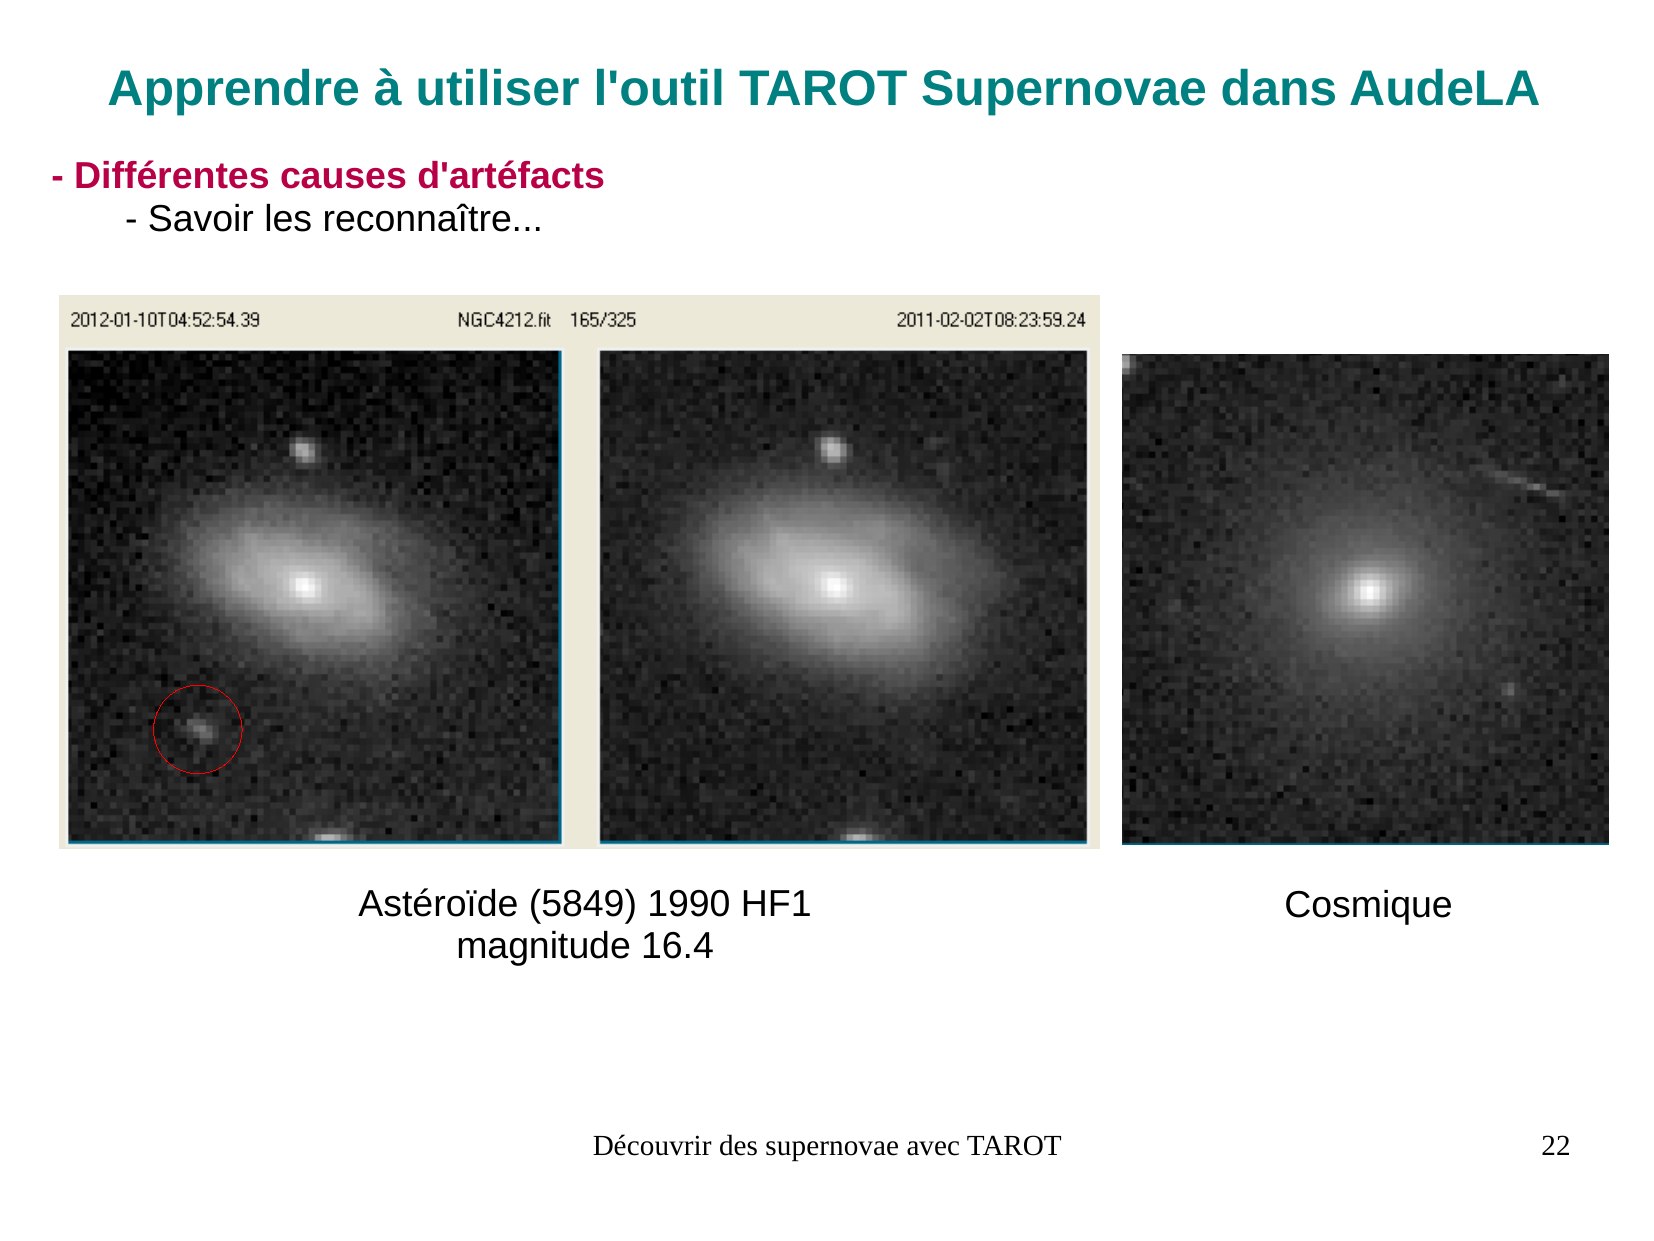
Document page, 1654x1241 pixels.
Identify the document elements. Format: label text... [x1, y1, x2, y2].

text_box - Différentes causes d'artéfacts - Savoir les reconnaître... [36, 147, 621, 248]
picture [59, 295, 1100, 850]
text_box Cosmique [1269, 876, 1468, 934]
text_box Astéroïde (5849) 1990 HF1 magnitude 16.4 [343, 874, 827, 975]
text_box Apprendre à utiliser l'outil TAROT Supernovae dans AudeLA [92, 53, 1557, 125]
picture [1122, 354, 1609, 843]
